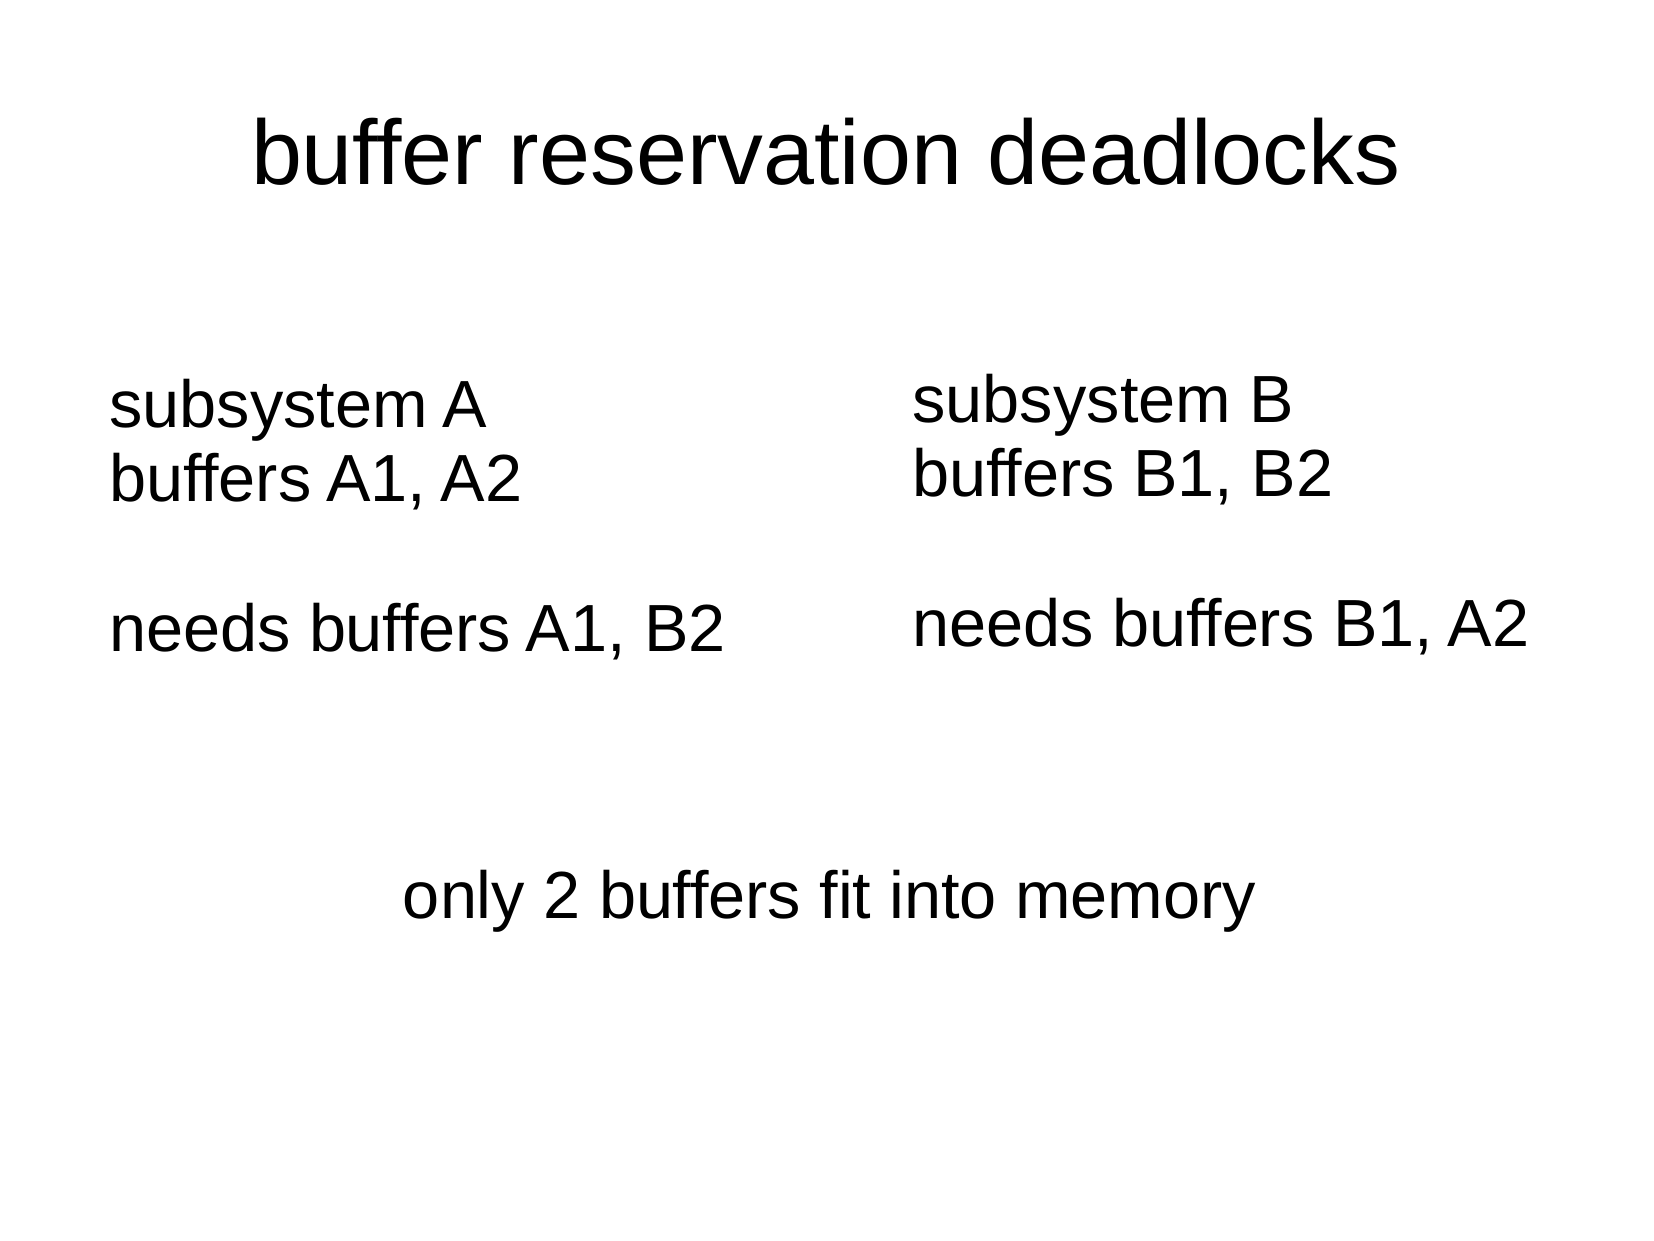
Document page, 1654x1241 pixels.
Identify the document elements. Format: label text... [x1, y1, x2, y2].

text_box only 2 buffers fit into memory [388, 850, 1275, 940]
title buffer reservation deadlocks [82, 49, 1571, 257]
text_box subsystem A buffers A1, A2 needs buffers A1, B2 [94, 359, 744, 674]
text_box subsystem B buffers B1, B2 needs buffers B1, A2 [897, 354, 1547, 669]
